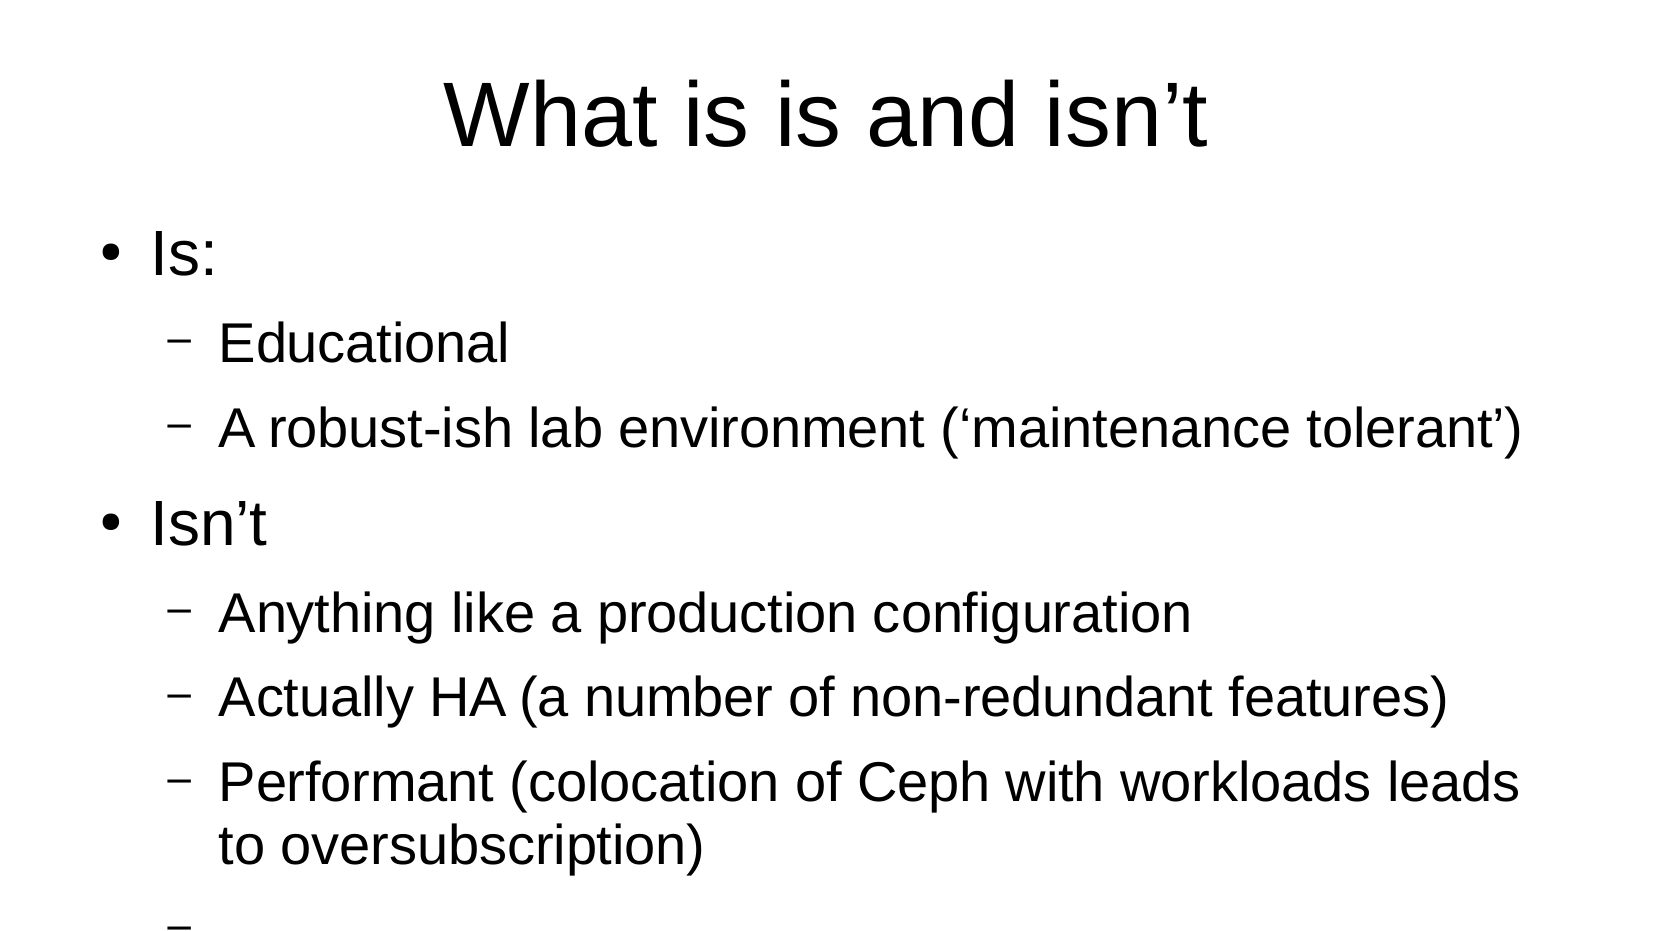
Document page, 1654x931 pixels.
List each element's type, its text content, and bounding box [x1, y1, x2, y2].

title What is is and isn’t [82, 37, 1571, 193]
list Is: Educational A robust-ish lab environment (‘maintenance tolerant’) Isn’t Anything like a production configuration Actually HA (a number of non-redundant features) Performant (colocation of Ceph with workloads leads to oversubscription) [82, 217, 1576, 886]
